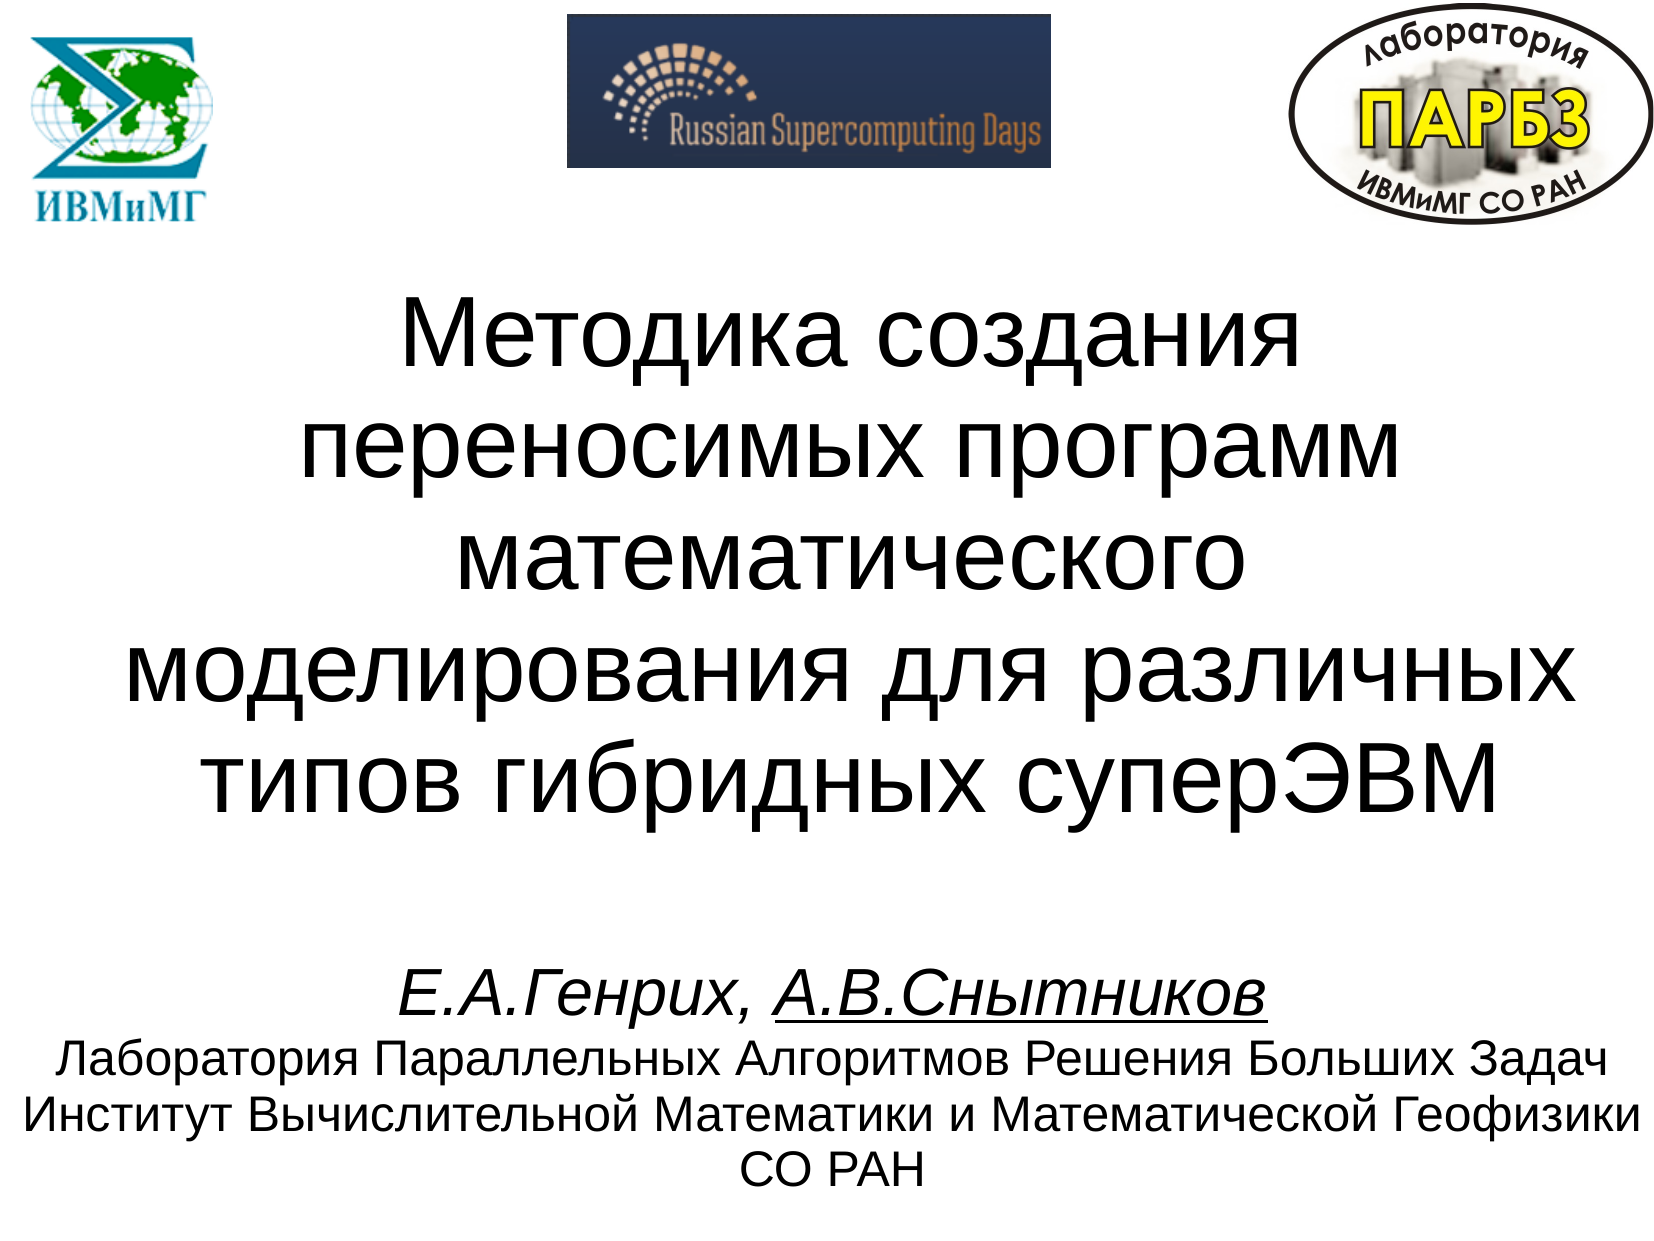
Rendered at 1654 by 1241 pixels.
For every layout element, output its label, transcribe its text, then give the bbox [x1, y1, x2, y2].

picture [1288, 3, 1654, 226]
picture [30, 14, 213, 245]
picture [567, 14, 1051, 169]
subtitle Методика создания переносимых программ математического моделирования для различных типов гибридных суперЭВМ [82, 270, 1621, 954]
text_box Е.А.Генрих, А.В.Снытников Лаборатория Параллельных Алгоритмов Решения Больших Задач Институт Вычислительной Математики и Математической Геофизики СО РАН [0, 954, 1654, 1199]
